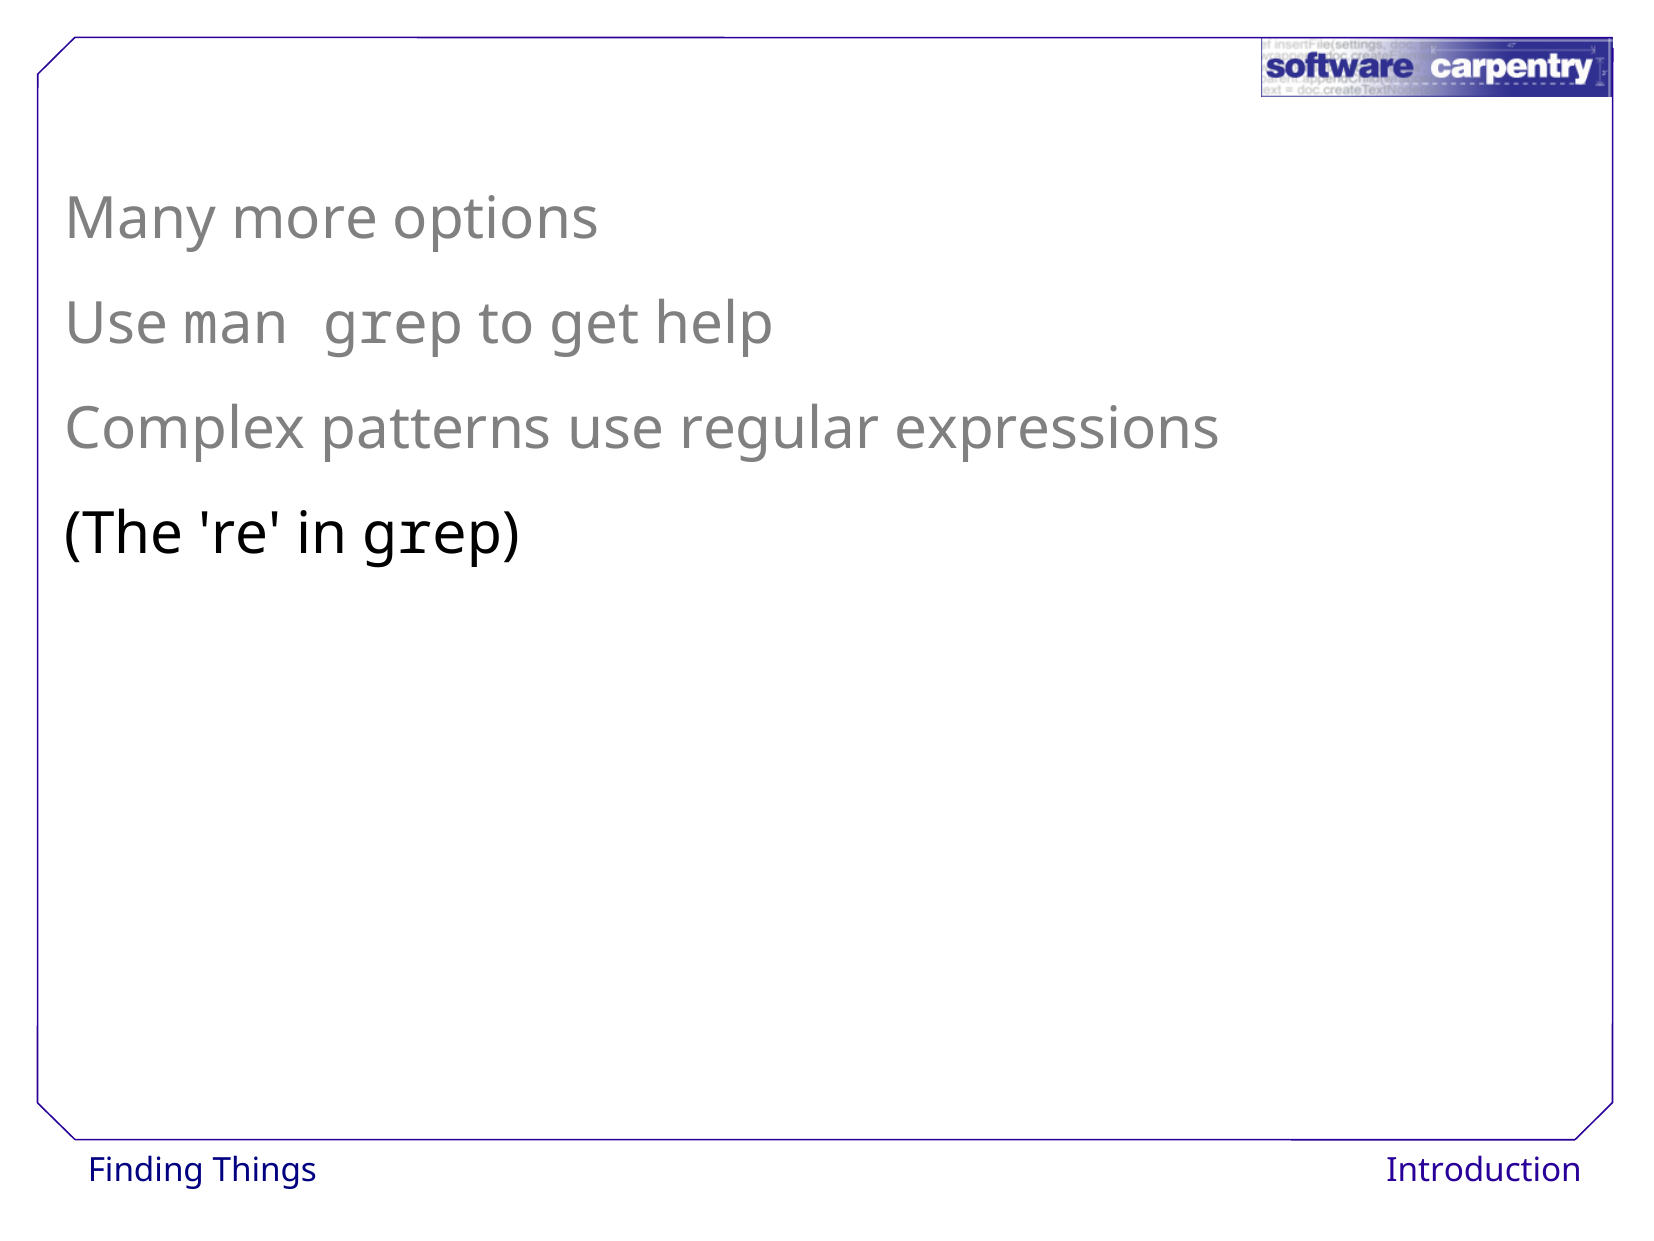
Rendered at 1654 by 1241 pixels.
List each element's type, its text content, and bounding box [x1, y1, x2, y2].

picture [1261, 39, 1613, 97]
text_box Many more options Use man grep to get help Complex patterns use regular expressions (The 're' in grep) [49, 137, 1386, 574]
